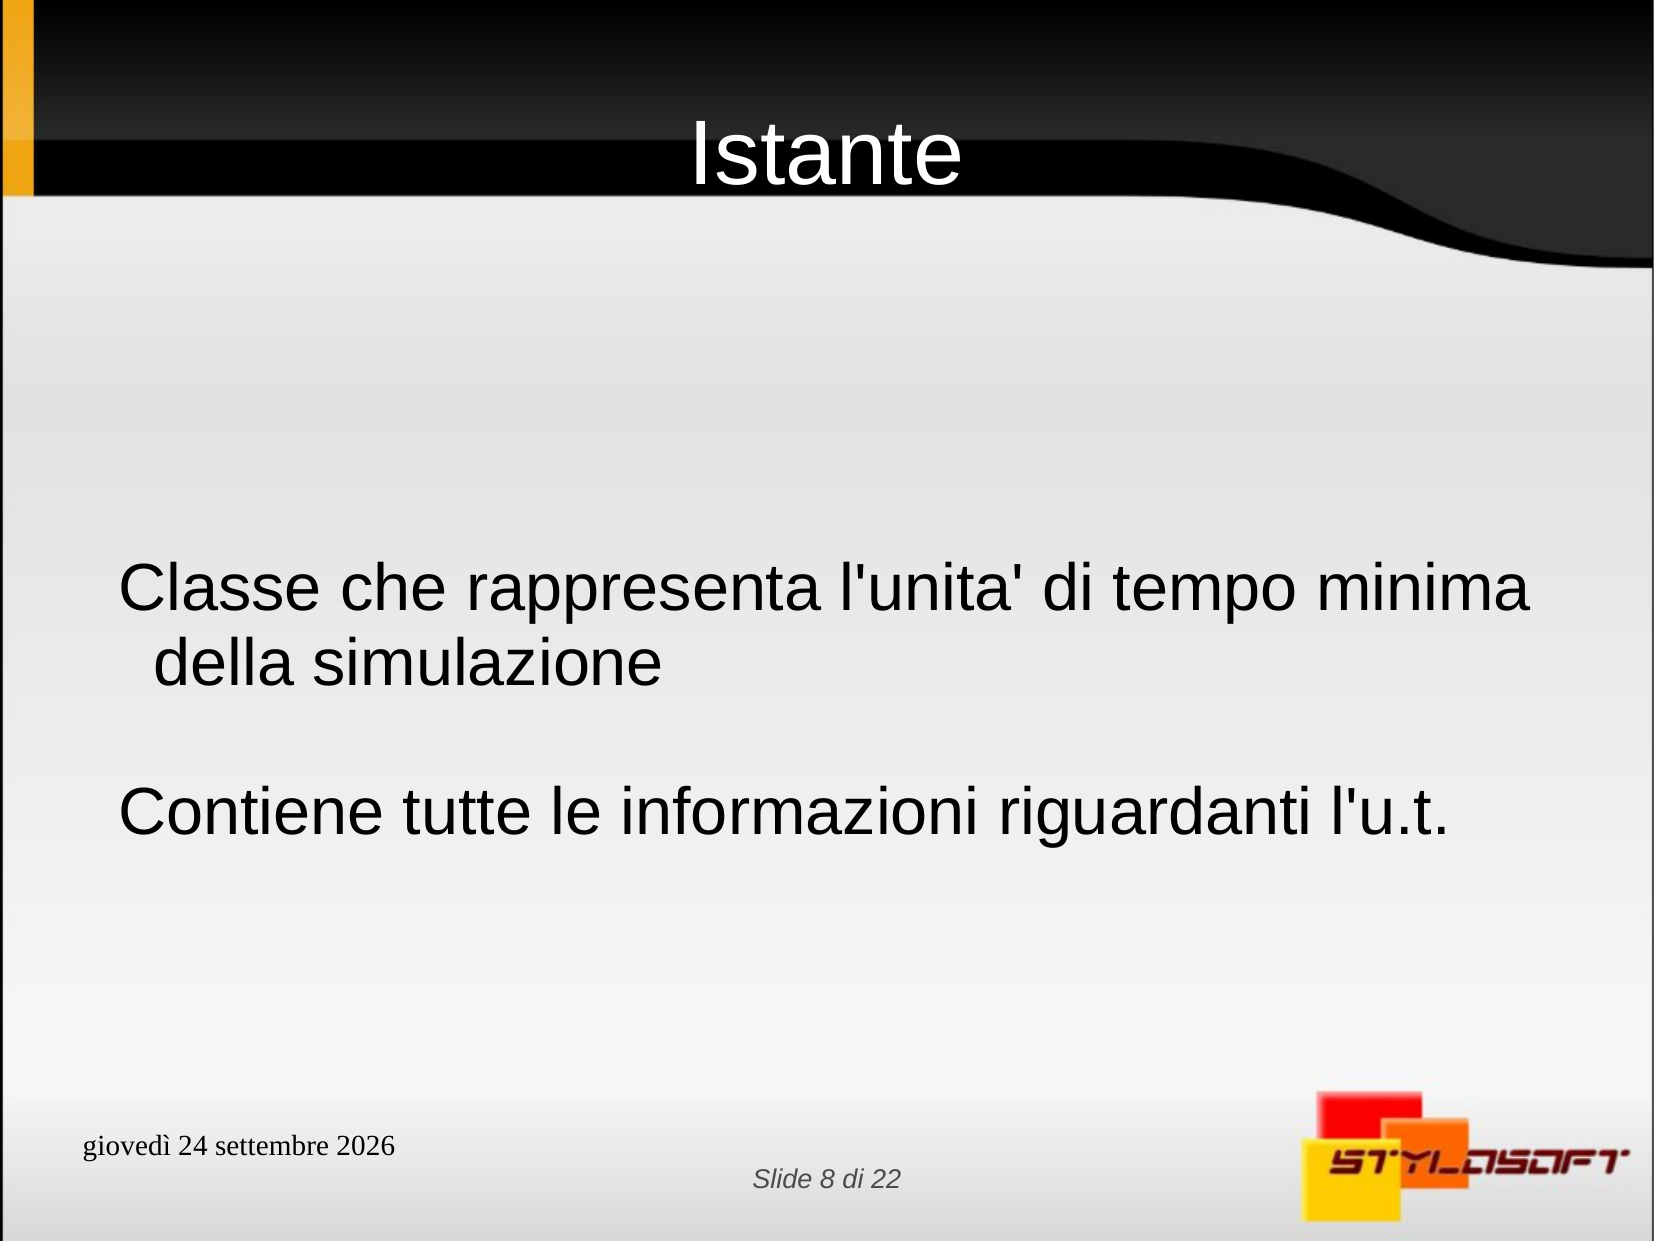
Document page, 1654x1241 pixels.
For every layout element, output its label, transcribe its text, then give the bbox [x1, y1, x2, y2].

picture [0, 0, 1654, 1156]
title Istante [82, 56, 1571, 250]
subtitle Classe che rappresenta l'unita' di tempo minima della simulazione Contiene tutte le informazioni riguardanti l'u.t. [82, 297, 1571, 1102]
text_box Slide <numero> di 22 [0, 1156, 1654, 1241]
